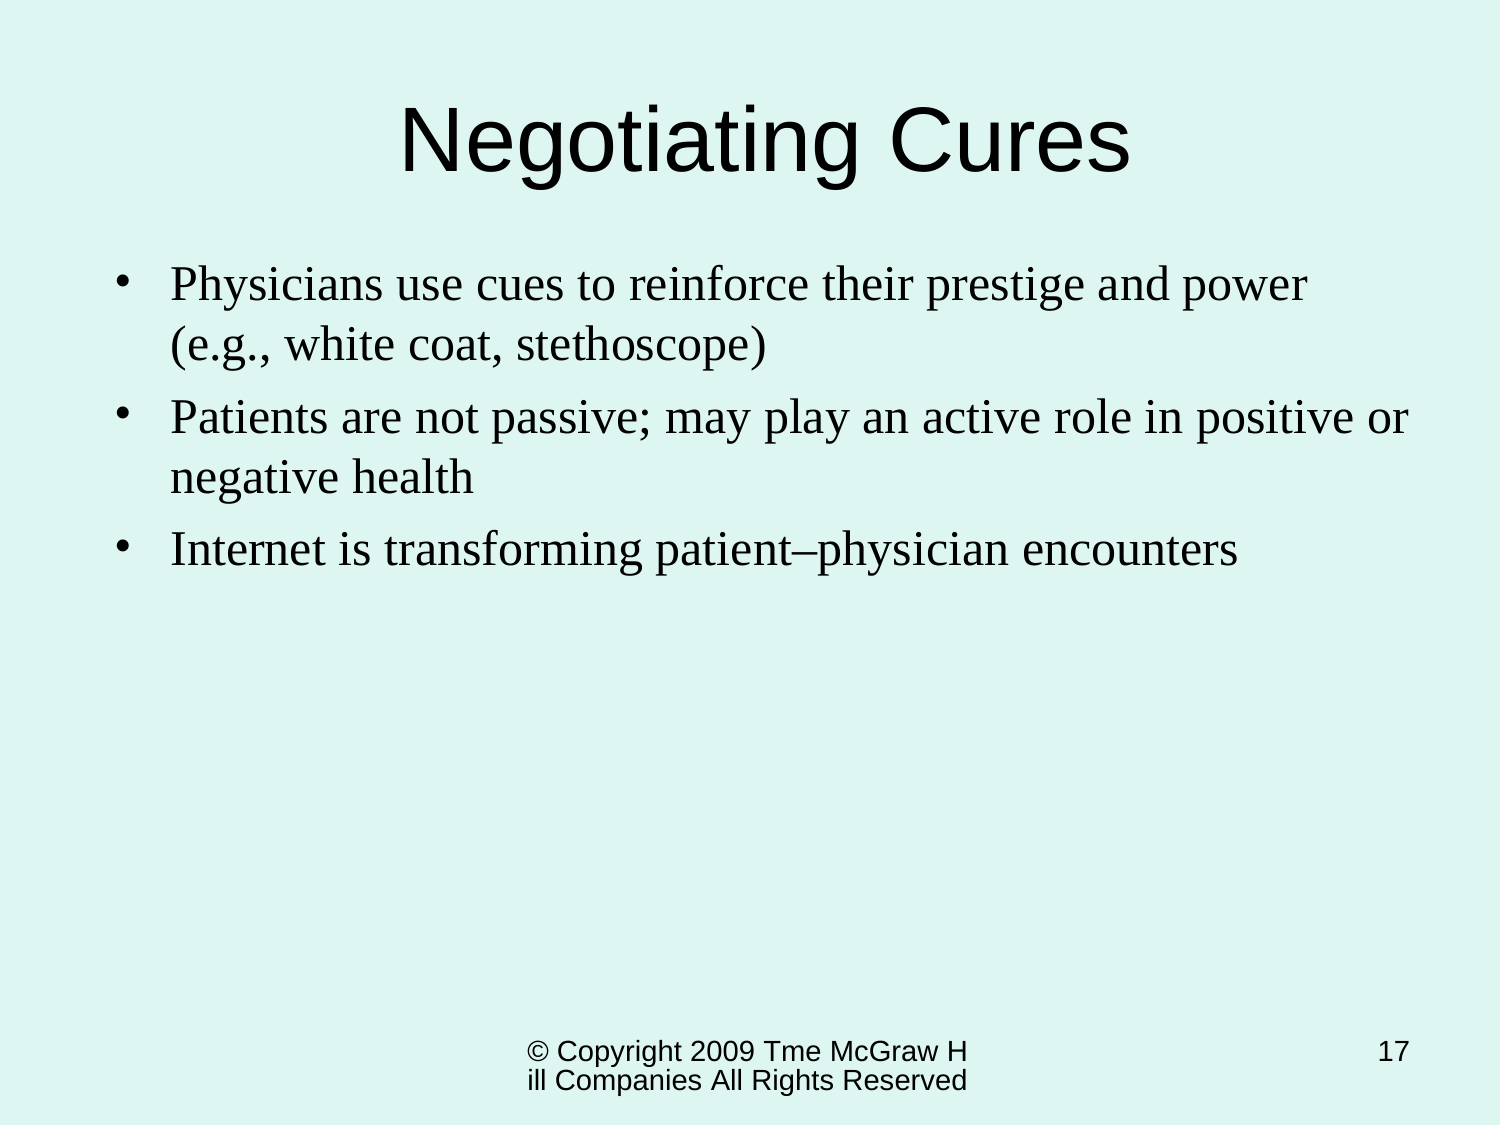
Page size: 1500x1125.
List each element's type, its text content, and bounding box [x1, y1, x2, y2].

title Negotiating Cures [60, 52, 1472, 327]
text_box Physicians use cues to reinforce their prestige and power (e.g., white coat, stethoscope) Patients are not passive; may play an active role in positive or negative health Internet is transforming patient–physician encounters [99, 242, 1430, 880]
